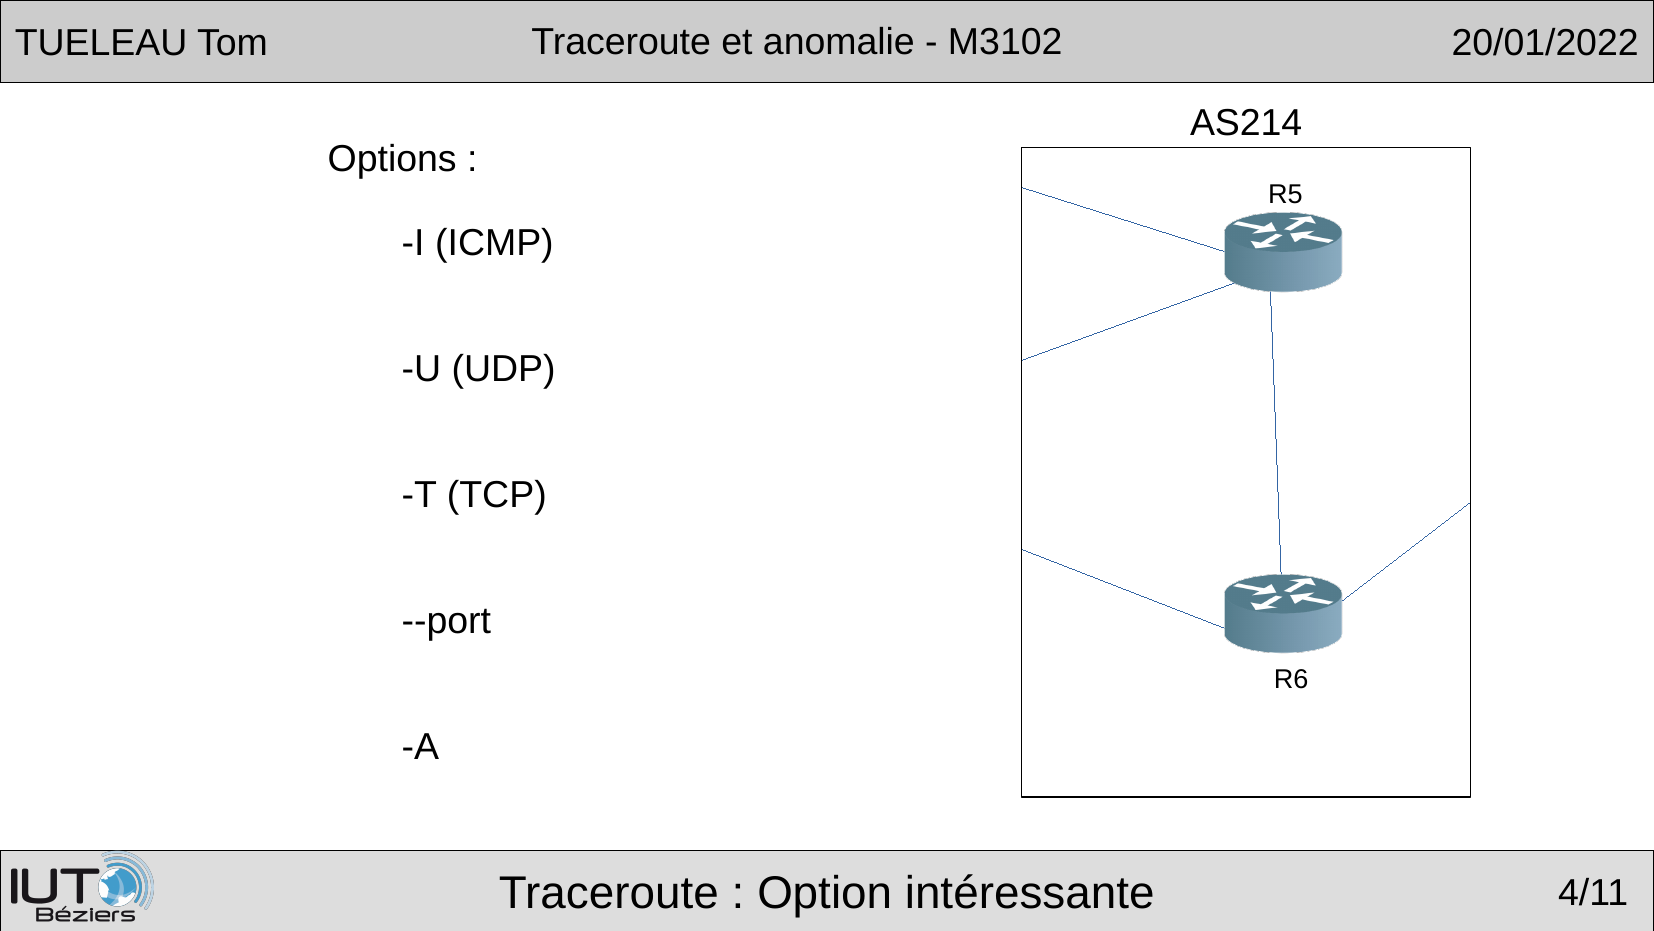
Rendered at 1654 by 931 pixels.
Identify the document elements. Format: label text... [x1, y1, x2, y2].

text_box Options : -I (ICMP) -U (UDP) -T (TCP) --port -A [312, 129, 721, 780]
picture [11, 850, 154, 922]
picture [1222, 572, 1344, 655]
text_box Traceroute : Option intéressante [484, 859, 1193, 931]
text_box R5 [1253, 171, 1318, 217]
text_box R6 [1259, 657, 1324, 703]
text_box AS214 [1175, 94, 1318, 152]
picture [1222, 210, 1344, 294]
